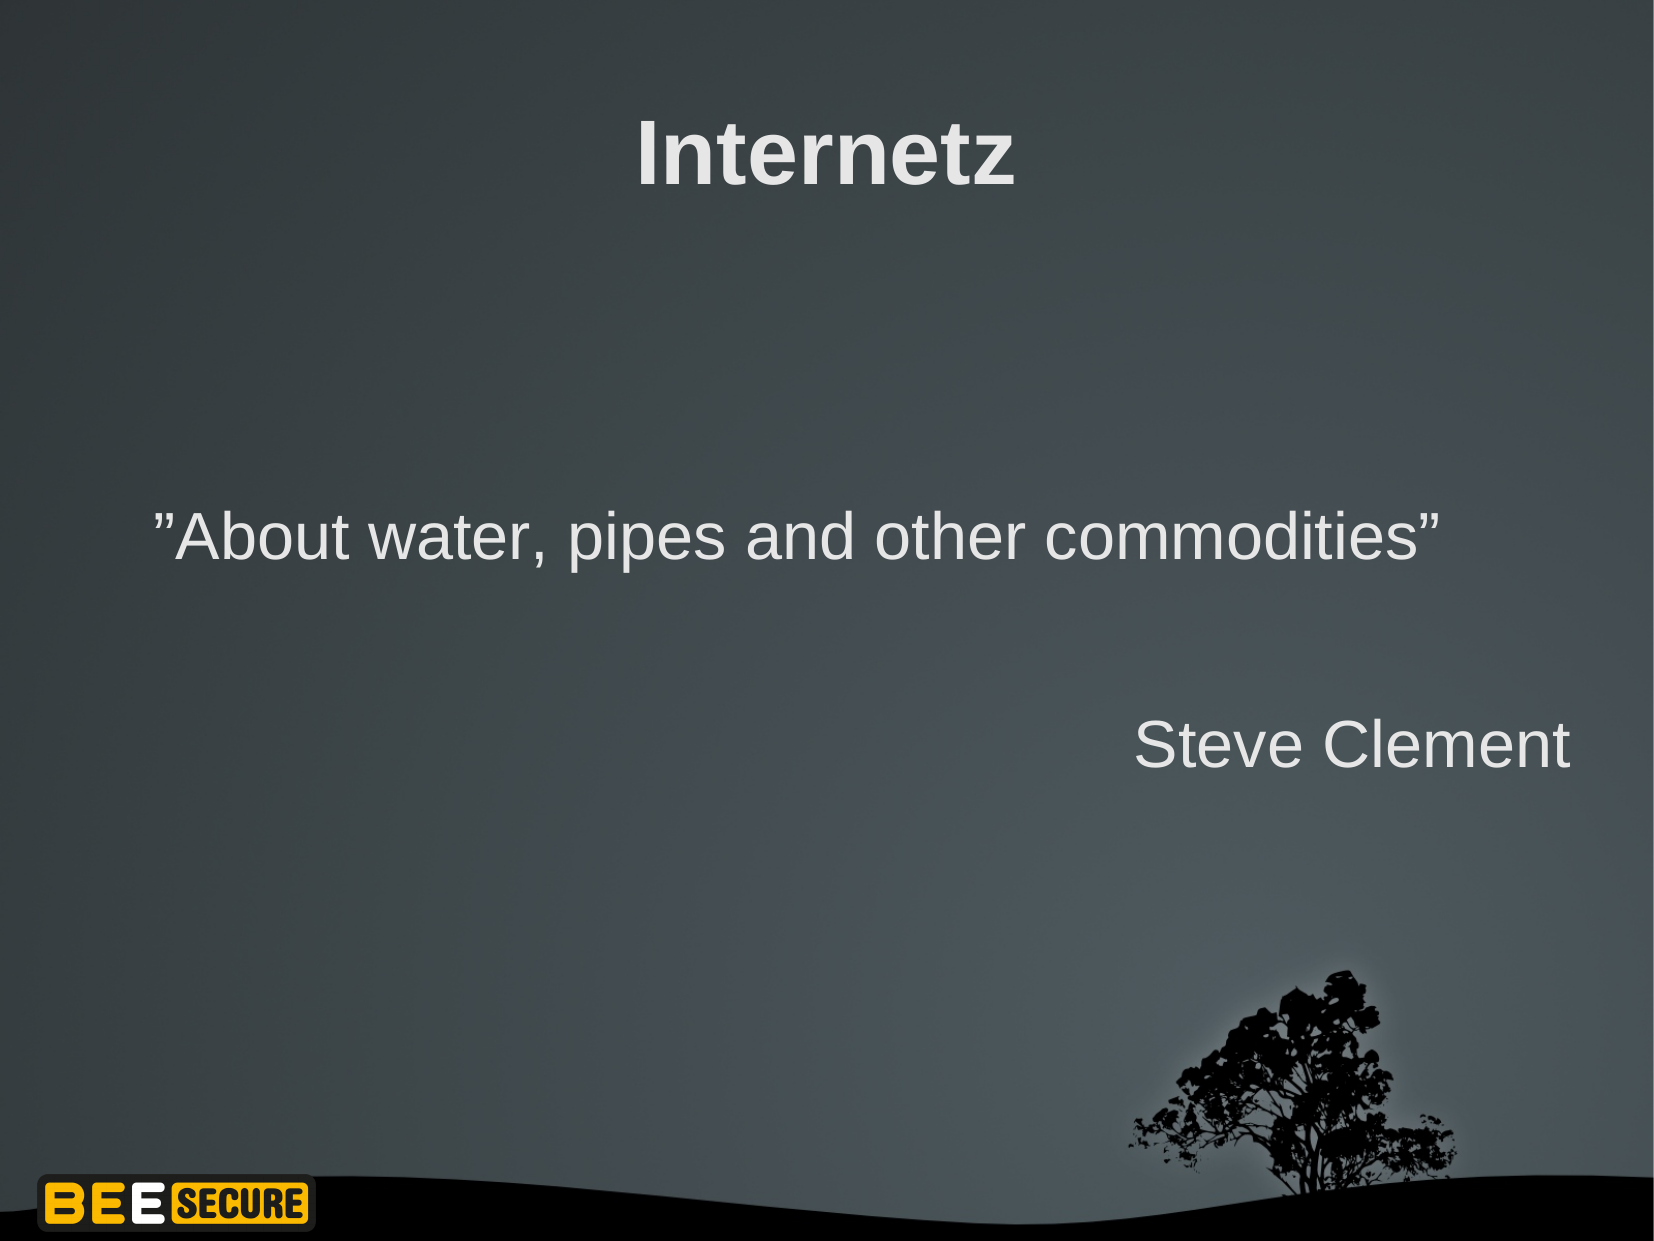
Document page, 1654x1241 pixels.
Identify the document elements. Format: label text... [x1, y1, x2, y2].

picture [0, 0, 1654, 1241]
list ”About water, pipes and other commodities” Steve Clement [82, 290, 1571, 1109]
title Internetz [82, 49, 1571, 257]
